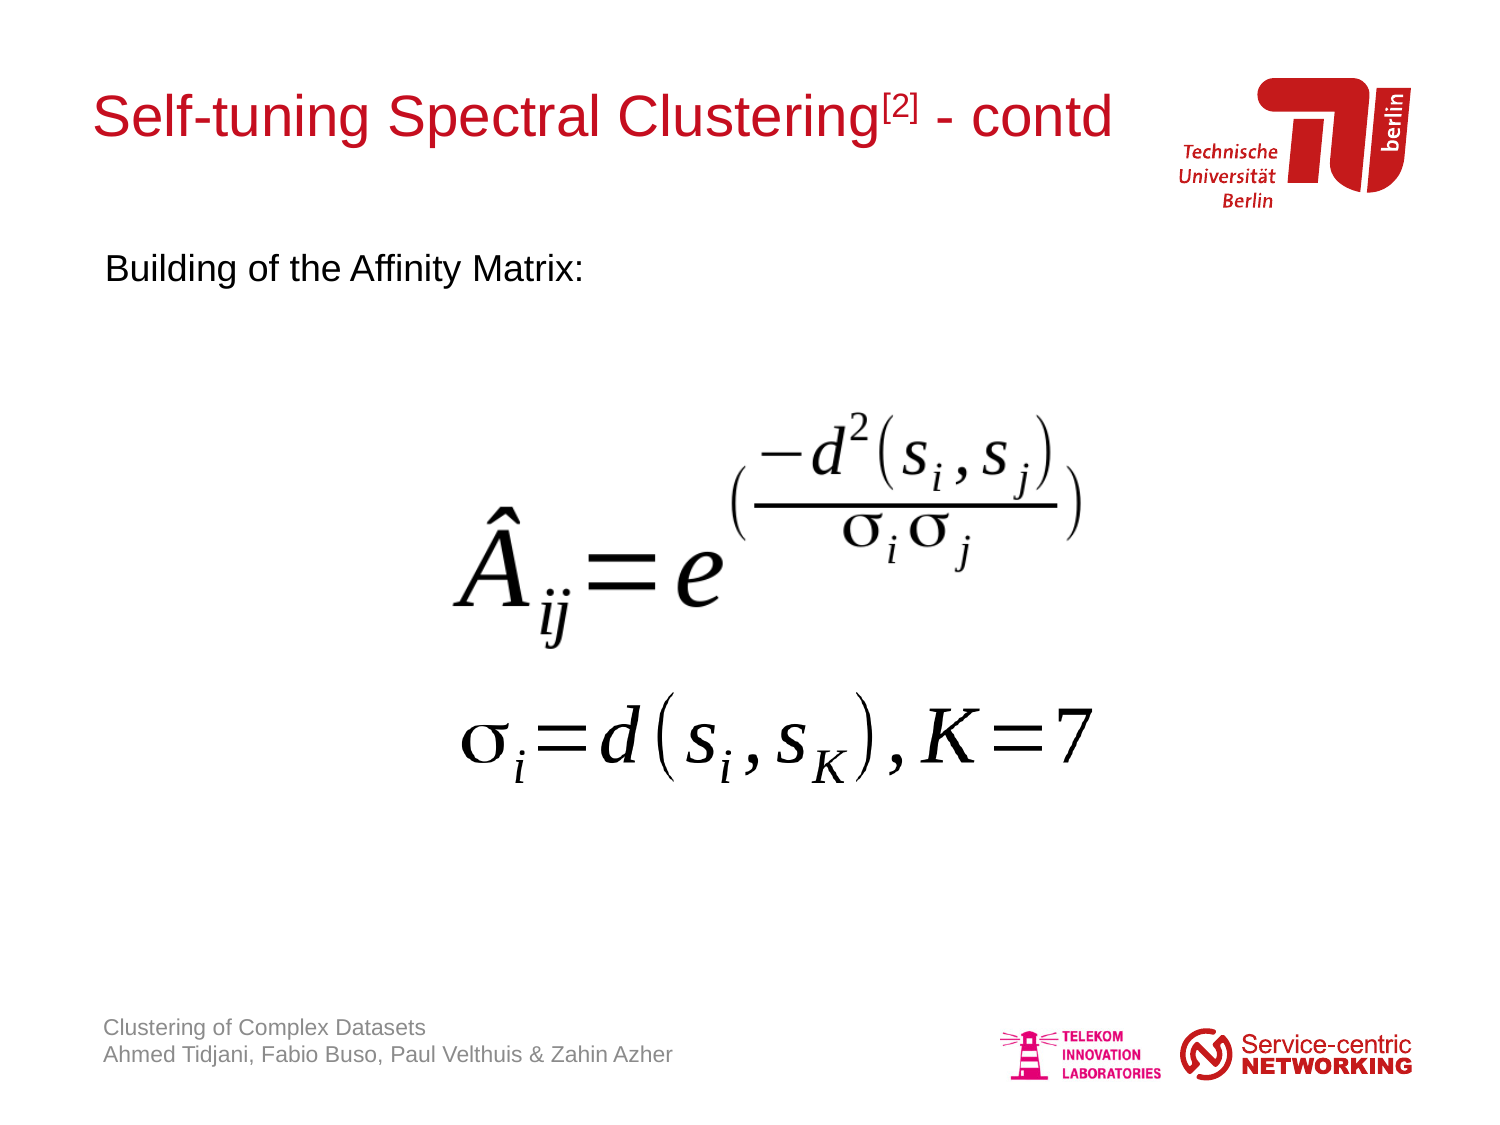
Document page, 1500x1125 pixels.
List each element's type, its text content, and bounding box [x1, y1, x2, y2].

picture [351, 359, 1152, 826]
picture [1000, 1028, 1161, 1082]
text_box Self-tuning Spectral Clustering[2] - contd [88, 78, 1152, 211]
text_box Clustering of Complex Datasets Ahmed Tidjani, Fabio Buso, Paul Velthuis & Zahin Azher [88, 1032, 987, 1092]
text_box Building of the Affinity Matrix: [90, 239, 976, 297]
